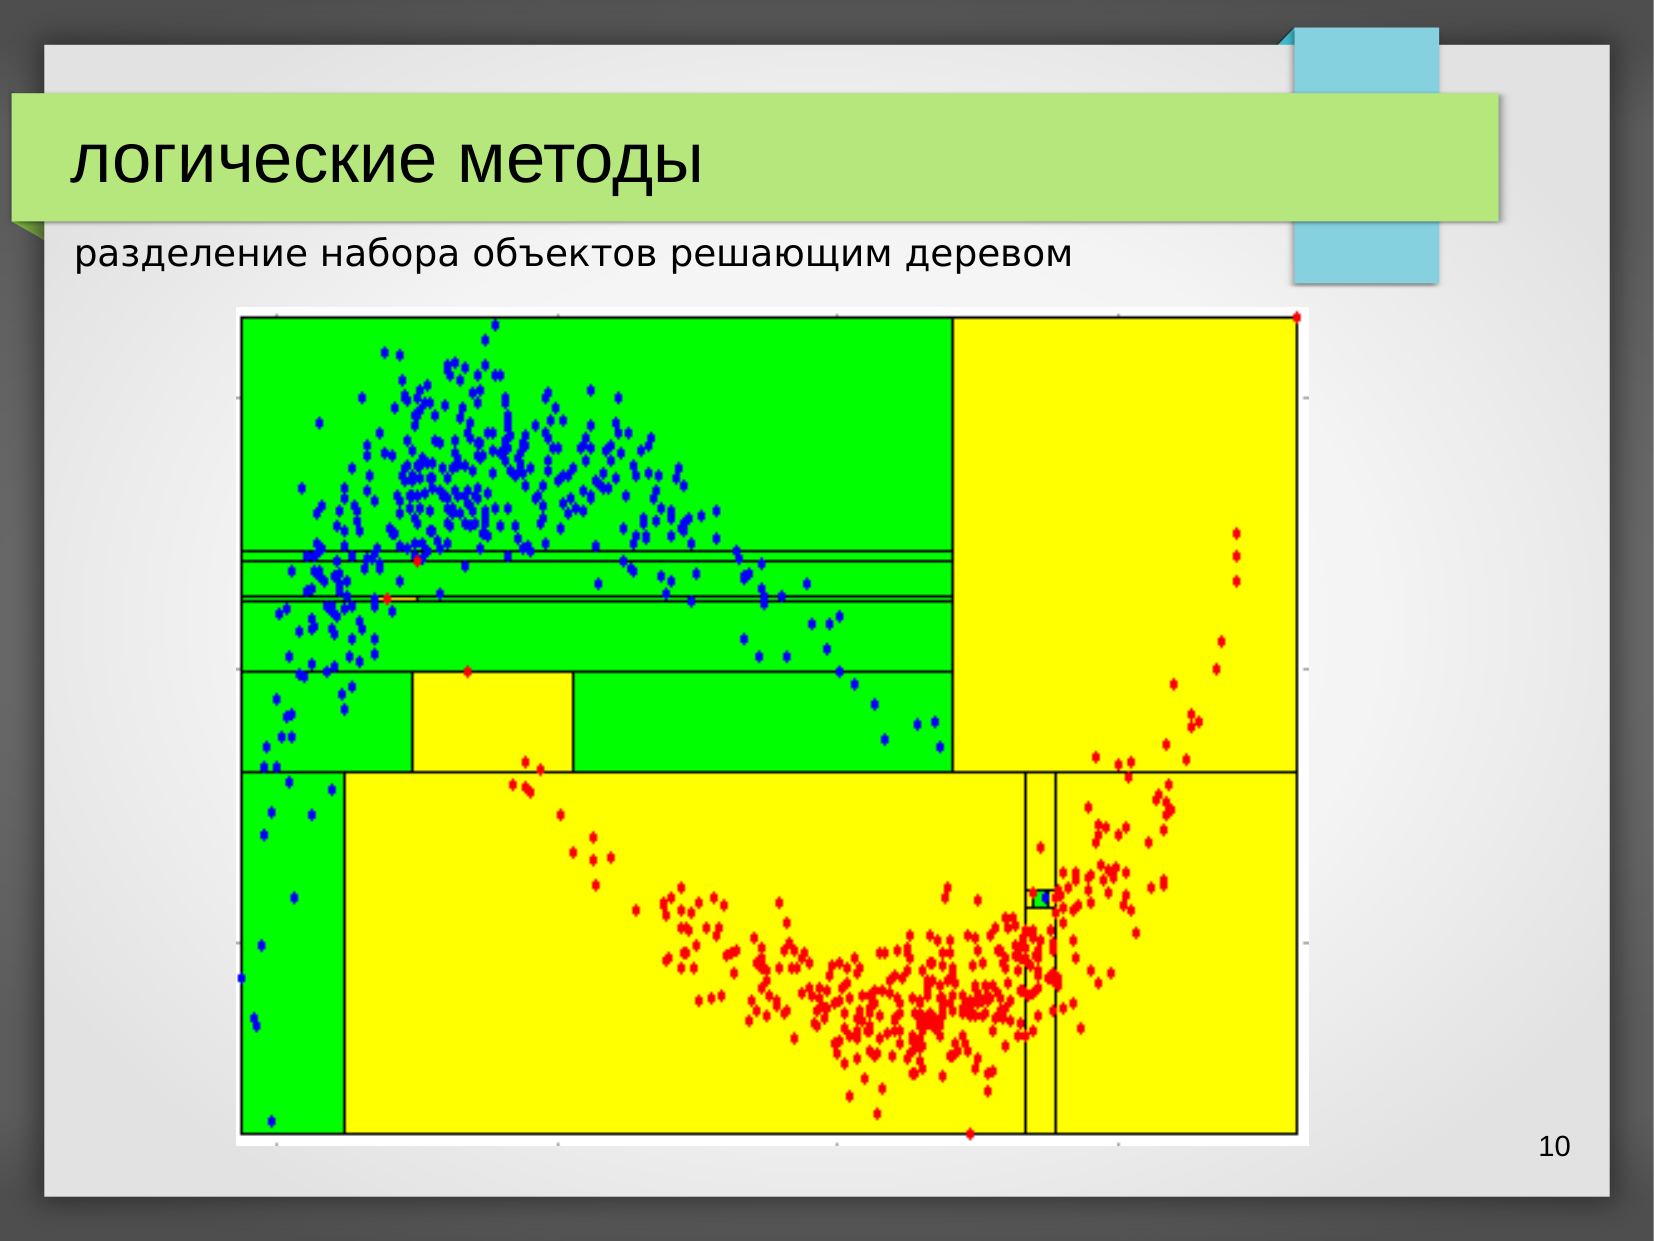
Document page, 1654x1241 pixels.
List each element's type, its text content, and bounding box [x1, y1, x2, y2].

picture [0, 0, 1654, 1241]
text_box разделение набора объектов решающим деревом [59, 224, 1158, 296]
title логические методы [70, 117, 1205, 200]
